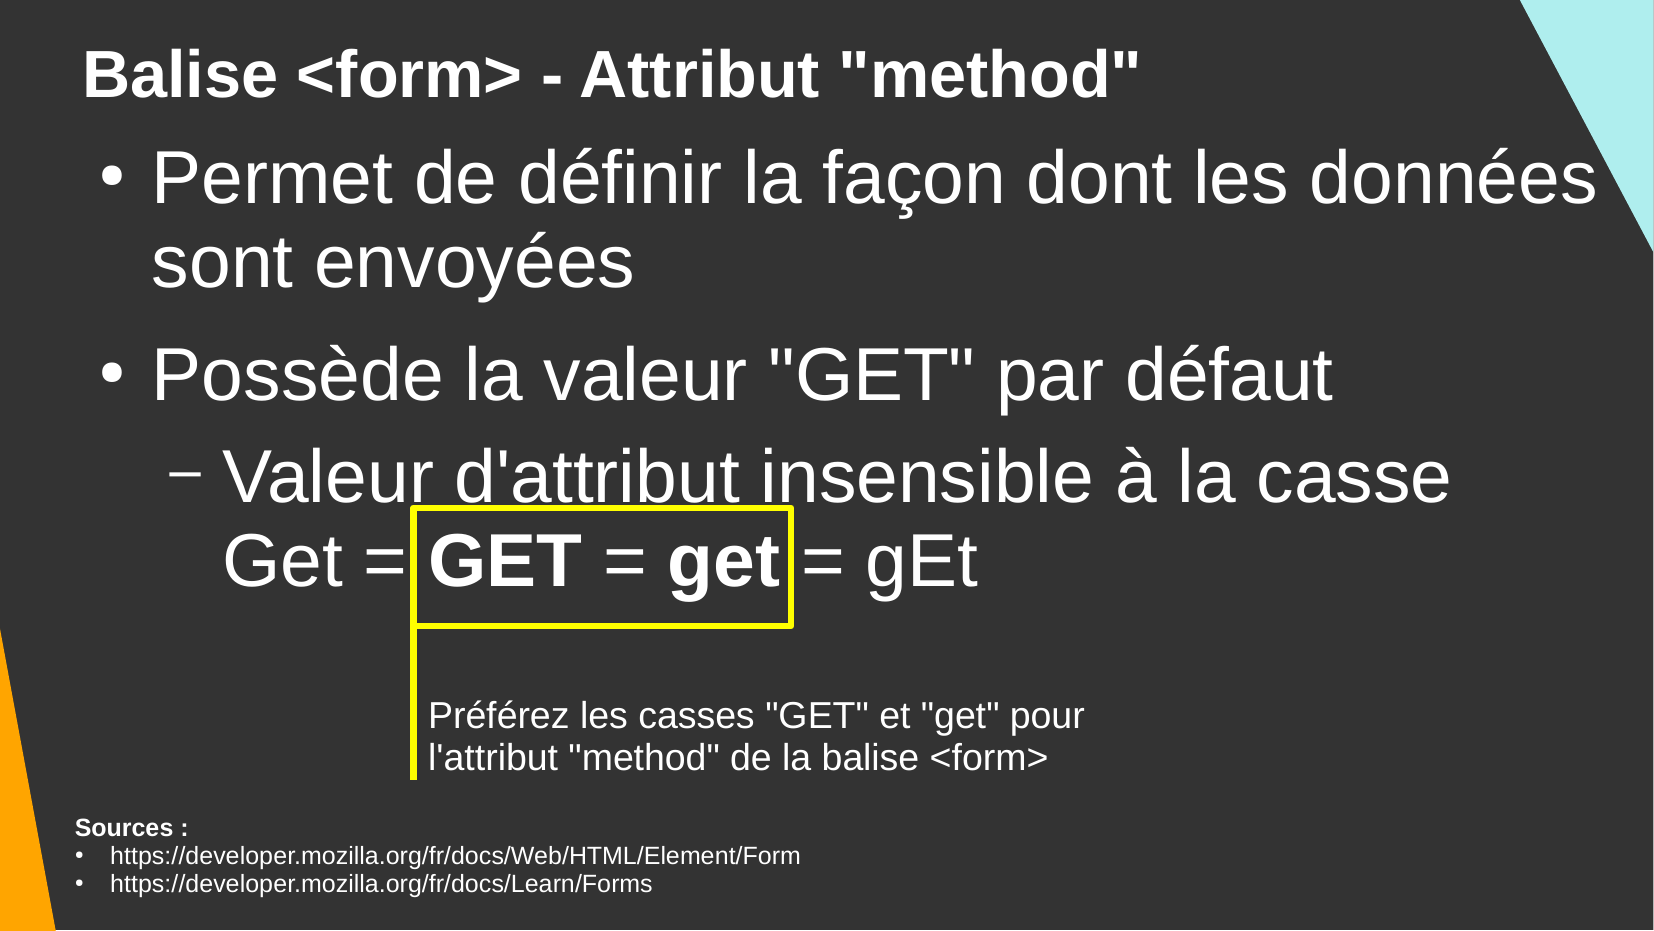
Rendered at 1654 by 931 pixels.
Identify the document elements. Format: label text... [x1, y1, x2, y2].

text_box Sources : https://developer.mozilla.org/fr/docs/Web/HTML/Element/Form https://developer.mozilla.org/fr/docs/Learn/Forms [60, 806, 1546, 905]
text_box [1519, 0, 1654, 254]
text_box Préférez les casses "GET" et "get" pour l'attribut "method" de la balise <form> [413, 687, 1134, 787]
text_box [0, 628, 56, 931]
title Balise <form> - Attribut "method" [82, 37, 1571, 114]
list Permet de définir la façon dont les données sont envoyées Possède la valeur "GET" par défaut Valeur d'attribut insensible à la casse Get = GET = get = gEt [417, 511, 788, 623]
list Permet de définir la façon dont les données sont envoyées Possède la valeur "GET" par défaut Valeur d'attribut insensible à la casse Get = GET = get = gEt [80, 135, 1605, 638]
